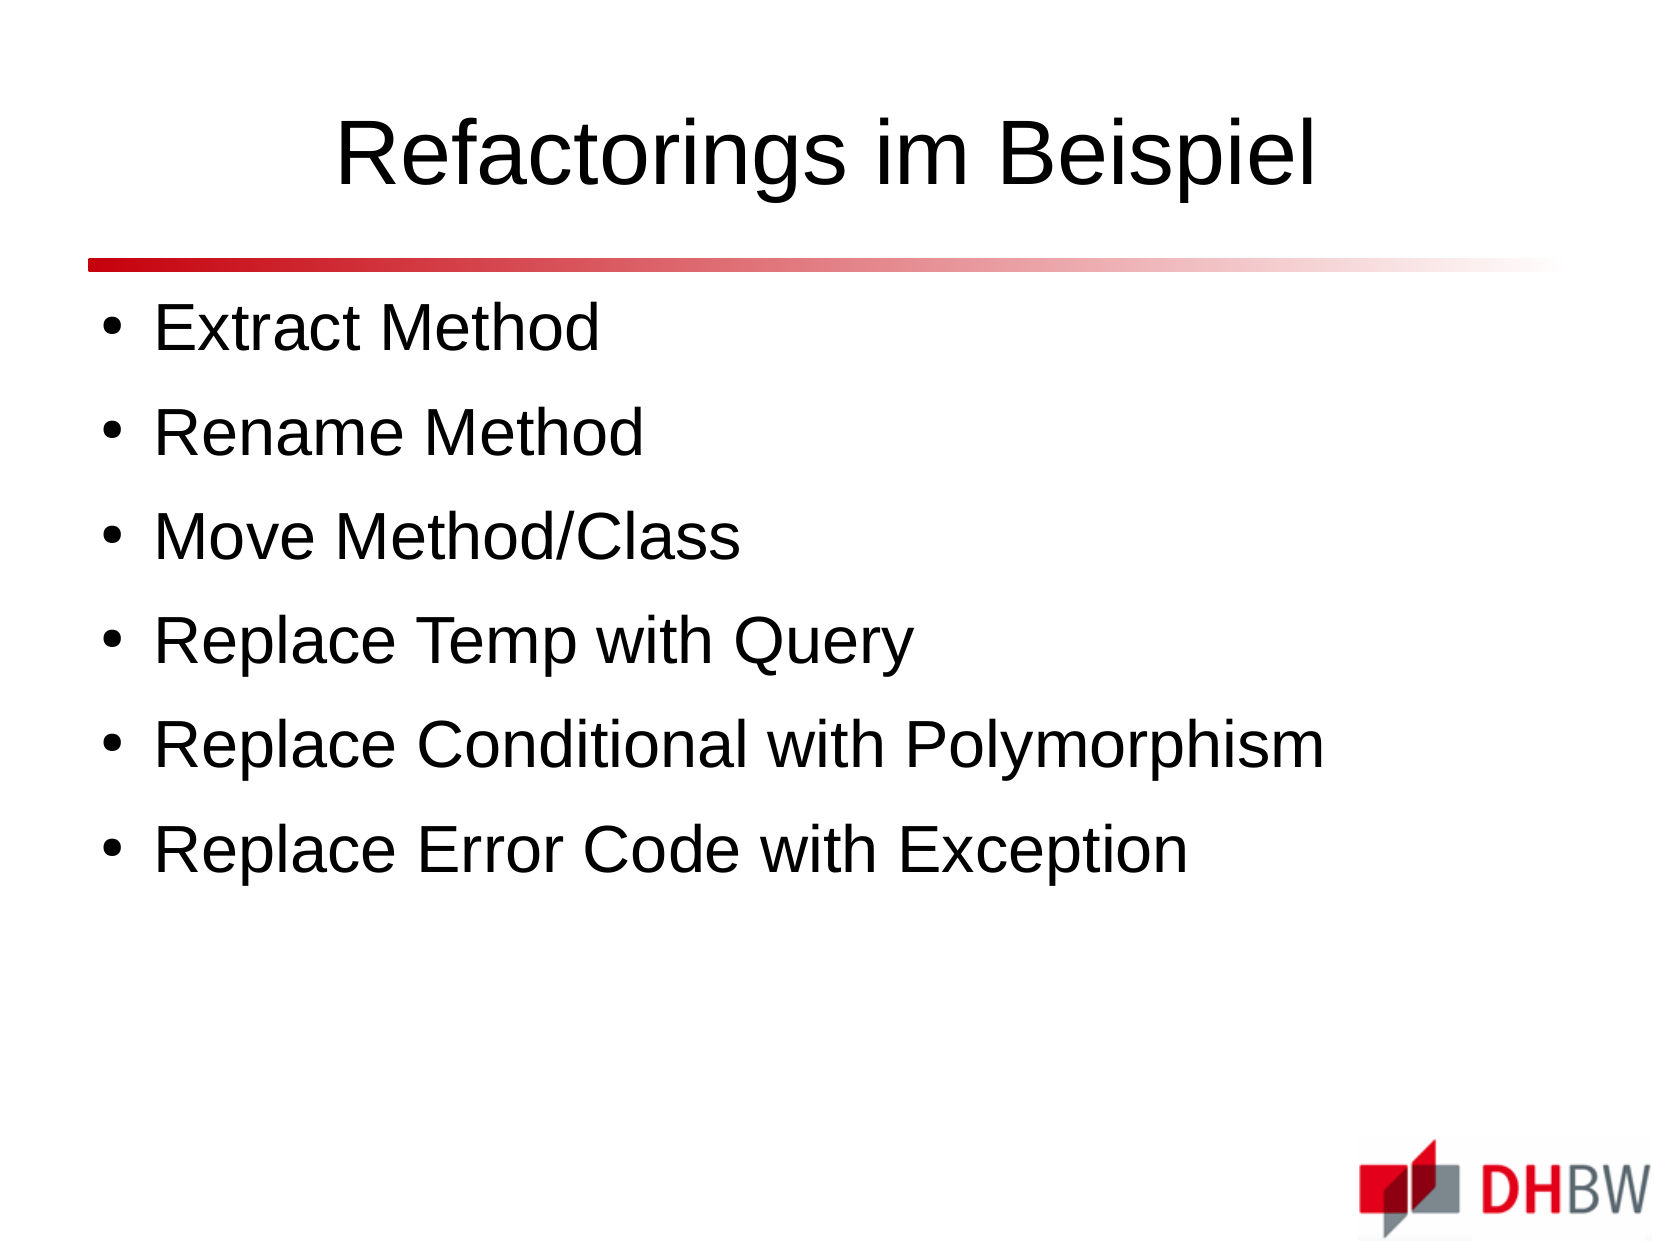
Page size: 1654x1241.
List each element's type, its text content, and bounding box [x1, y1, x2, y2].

list Extract Method Rename Method Move Method/Class Replace Temp with Query Replace Conditional with Polymorphism Replace Error Code with Exception [82, 290, 1571, 1094]
picture [1358, 1137, 1652, 1241]
title Refactorings im Beispiel [82, 56, 1571, 250]
